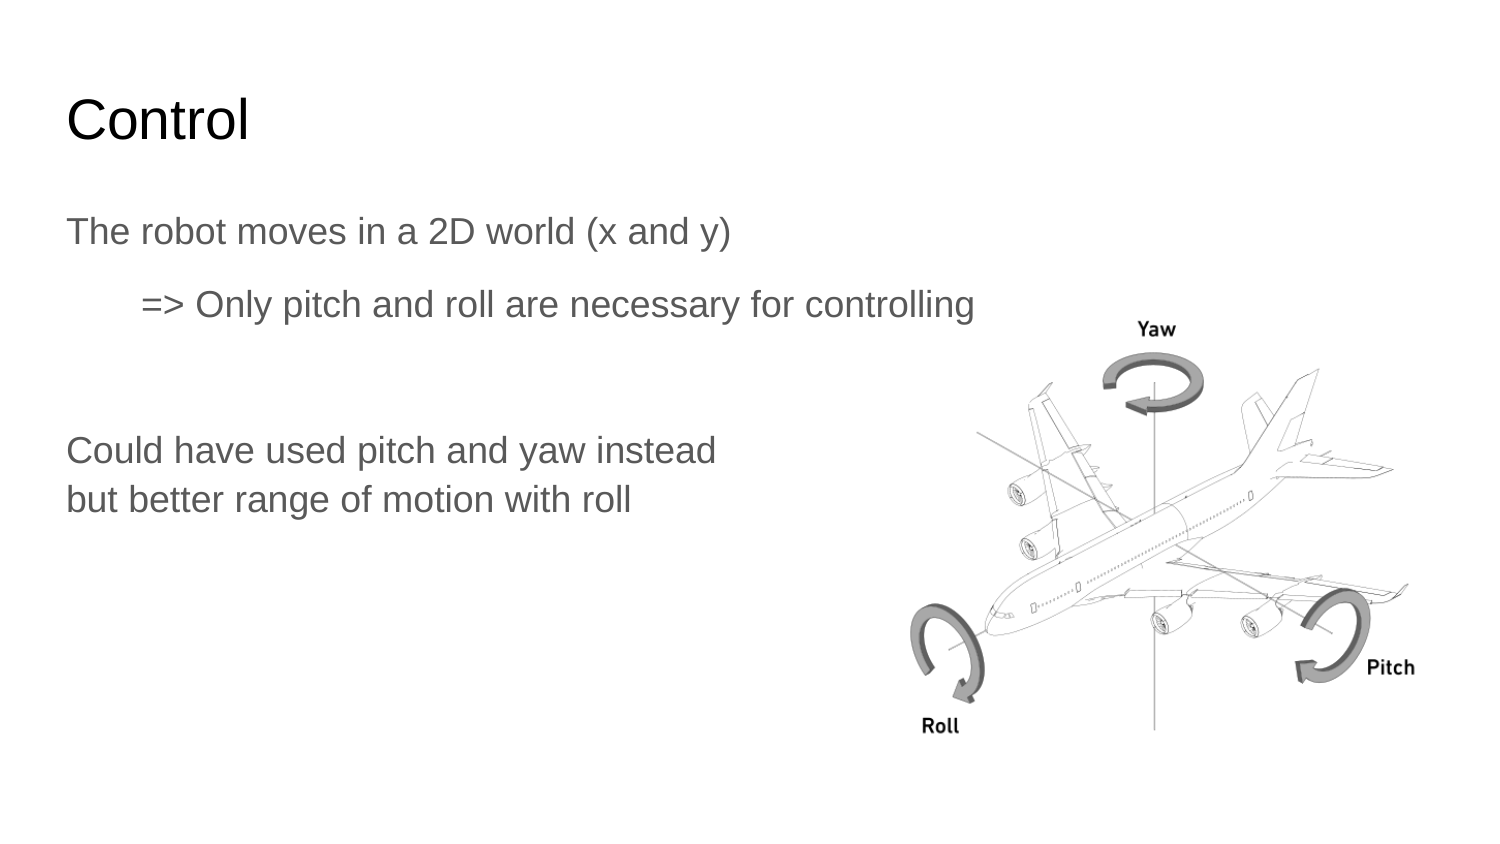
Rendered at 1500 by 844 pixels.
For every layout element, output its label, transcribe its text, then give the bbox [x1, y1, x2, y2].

picture [898, 312, 1427, 750]
list The robot moves in a 2D world (x and y) => Only pitch and roll are necessary for controlling Could have used pitch and yaw instead but better range of motion with roll [51, 189, 1449, 750]
title Control [51, 72, 1449, 167]
